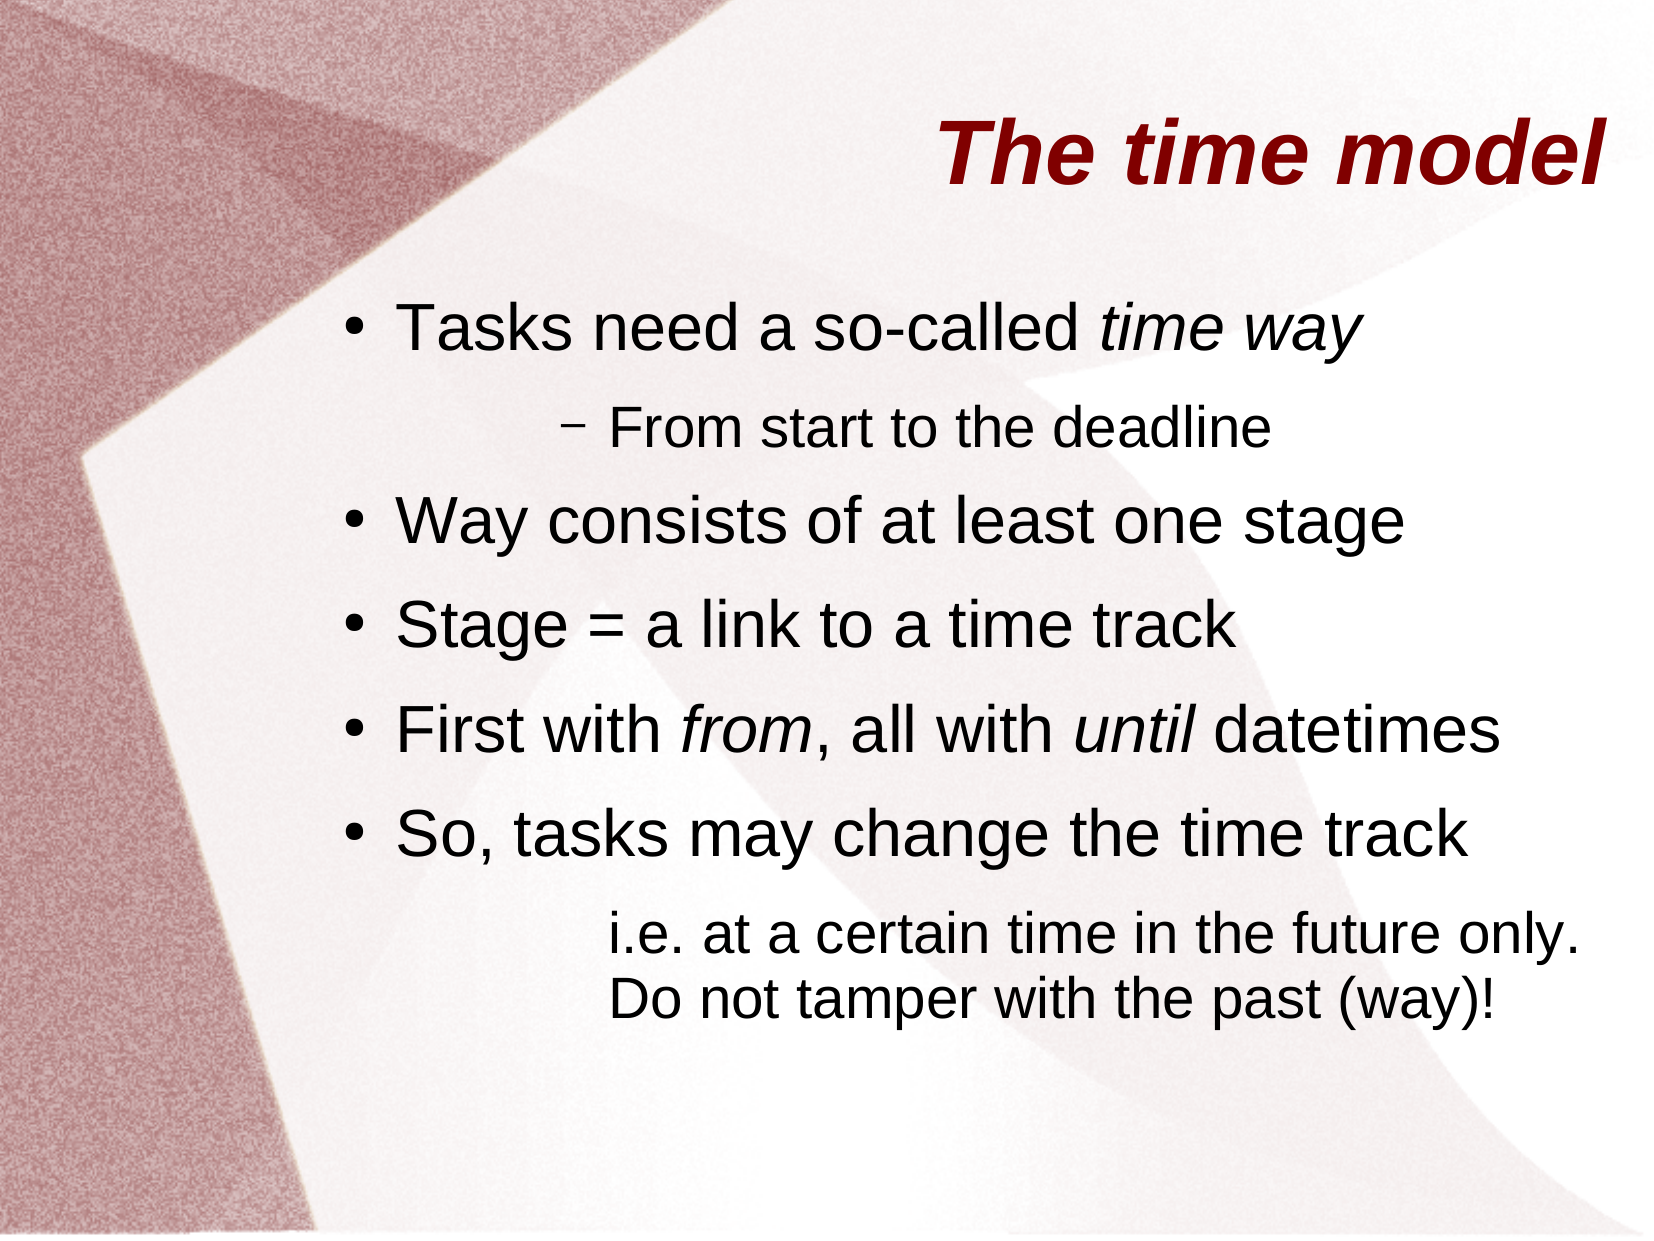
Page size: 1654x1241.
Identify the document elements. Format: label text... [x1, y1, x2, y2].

title The time model [596, 49, 1607, 257]
list Tasks need a so-called time way From start to the deadline Way consists of at least one stage Stage = a link to a time track First with from, all with until datetimes So, tasks may change the time track i.e. at a certain time in the future only. Do not tamper with the past (way)! [324, 290, 1601, 1031]
picture [0, 0, 1654, 1241]
